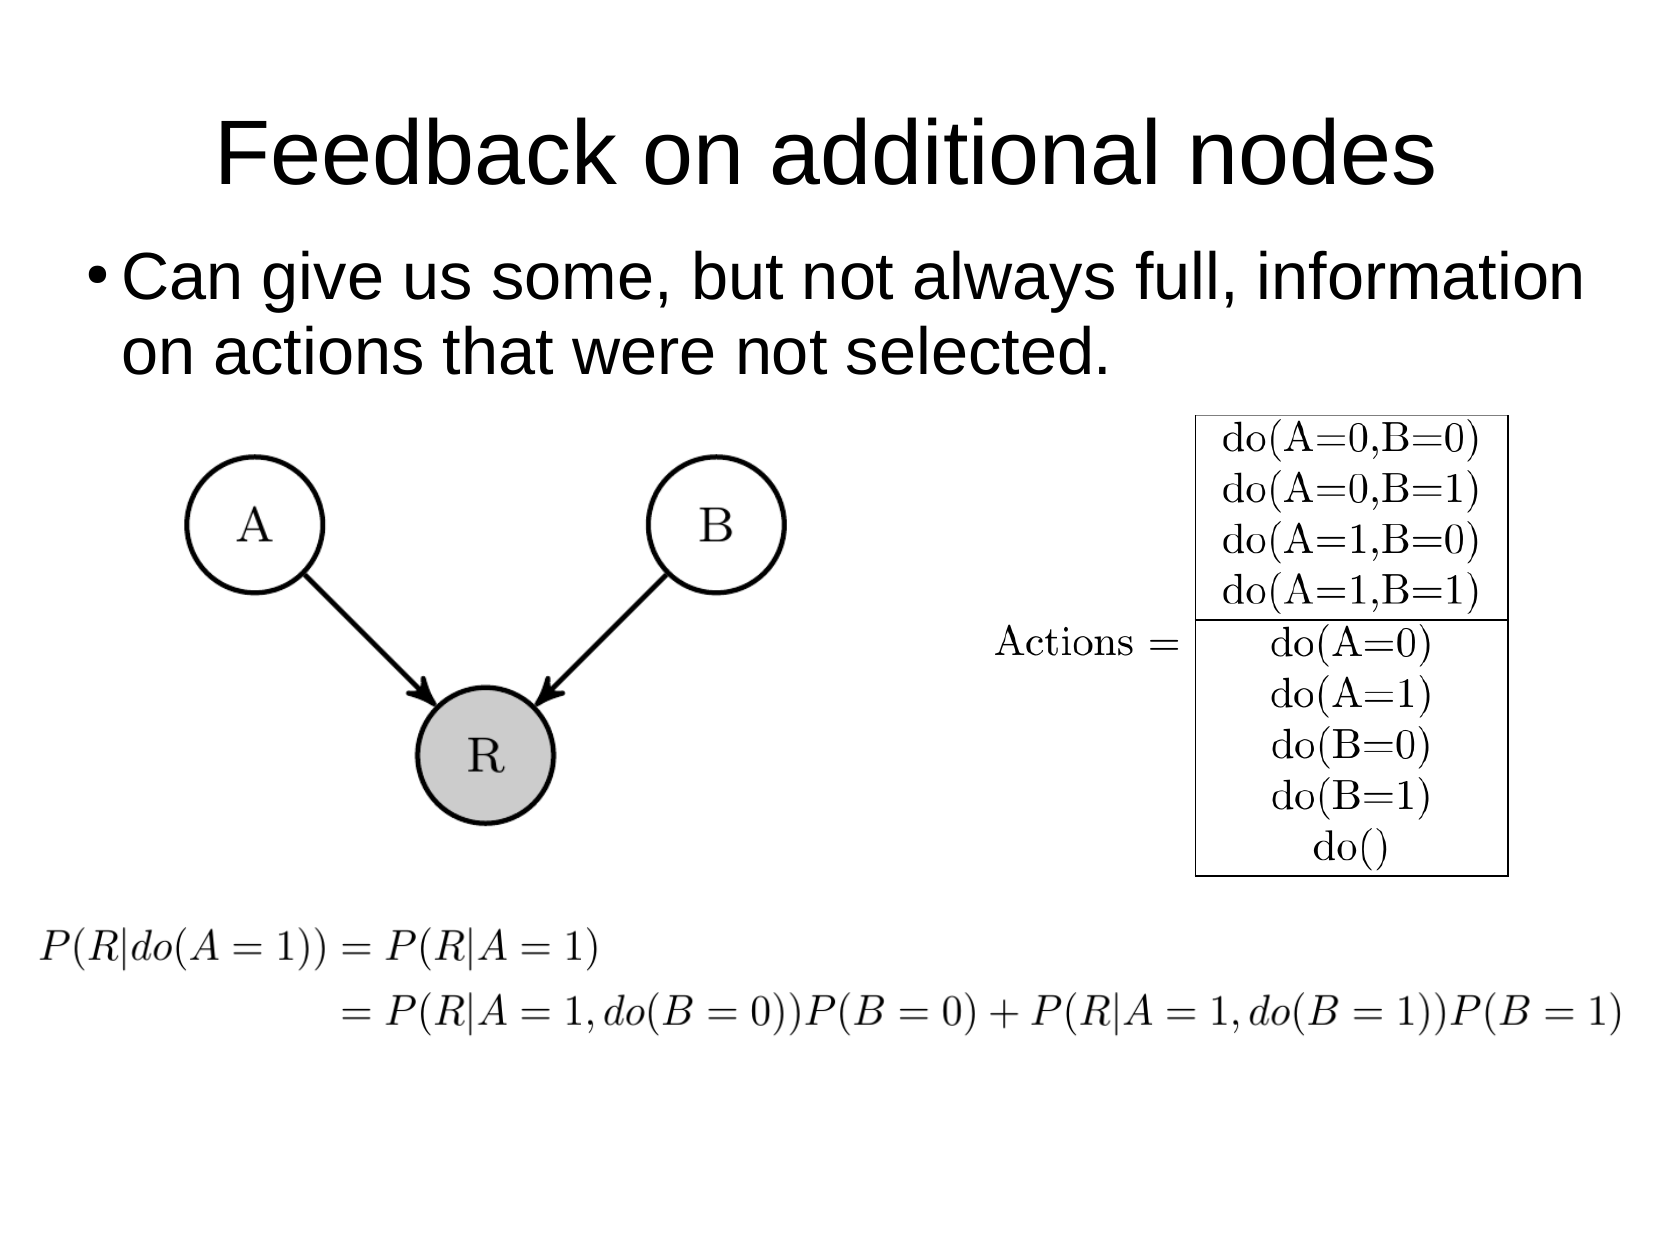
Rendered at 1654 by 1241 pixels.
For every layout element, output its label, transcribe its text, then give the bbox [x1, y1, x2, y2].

text_box Can give us some, but not always full, information on actions that were not selected. [70, 231, 1642, 414]
picture [153, 438, 816, 839]
title Feedback on additional nodes [82, 49, 1571, 231]
picture [23, 921, 1630, 1053]
picture [956, 376, 1541, 910]
